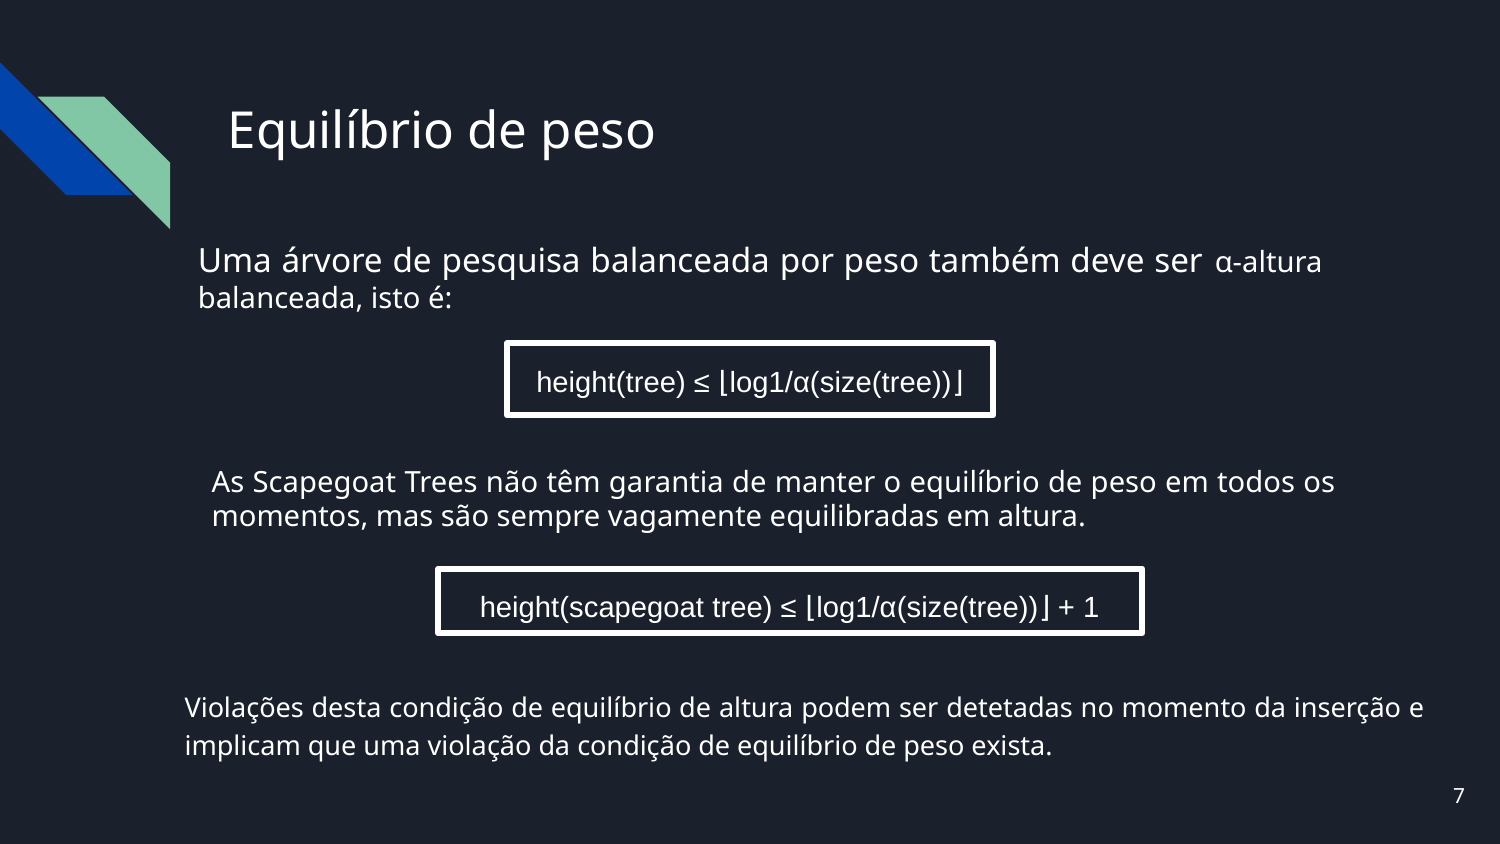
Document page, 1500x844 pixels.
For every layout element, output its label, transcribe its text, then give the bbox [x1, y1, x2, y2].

slide_number <number> [1389, 764, 1480, 830]
title Uma árvore de pesquisa balanceada por peso também deve ser α-altura balanceada, isto é: [183, 224, 1338, 375]
text_box Violações desta condição de equilíbrio de altura podem ser detetadas no momento da inserção e implicam que uma violação da condição de equilíbrio de peso exista. [169, 671, 1439, 776]
list height(scapegoat tree) ≤ ⌊log1/α(size(tree))⌋ + 1 [438, 568, 1143, 634]
list height(tree) ≤ ⌊log1/α(size(tree))⌋ [506, 375, 994, 416]
title As Scapegoat Trees não têm garantia de manter o equilíbrio de peso em todos os momentos, mas são sempre vagamente equilibradas em altura. [196, 447, 1352, 598]
title Equilíbrio de peso [212, 64, 1368, 215]
